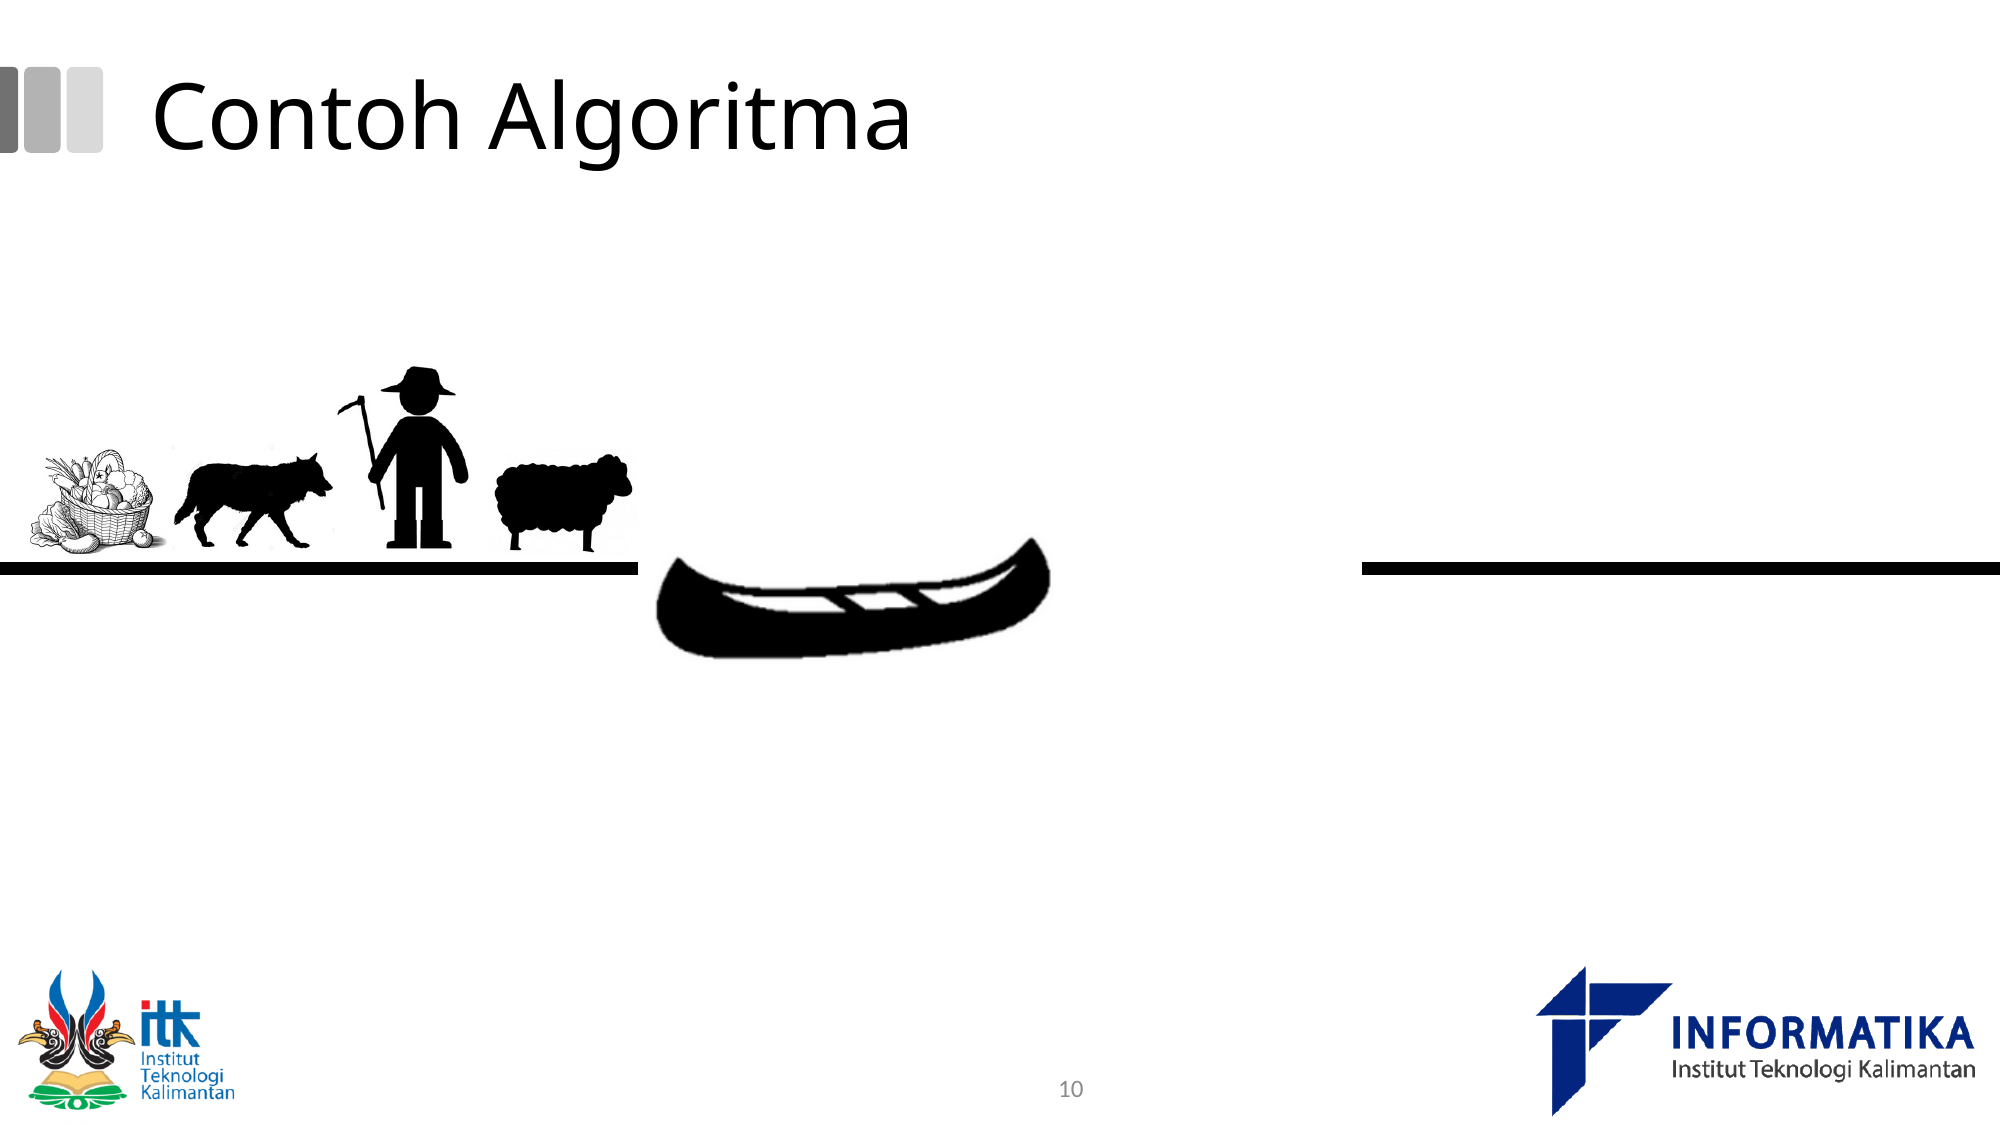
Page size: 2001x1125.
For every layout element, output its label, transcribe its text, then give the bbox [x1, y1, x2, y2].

picture [1534, 965, 1976, 1118]
picture [26, 366, 482, 557]
picture [0, 935, 253, 1125]
picture [654, 523, 1054, 676]
picture [487, 449, 638, 555]
text_box [1362, 562, 2000, 575]
text_box [0, 562, 638, 575]
title Contoh Algoritma [150, 7, 1875, 225]
